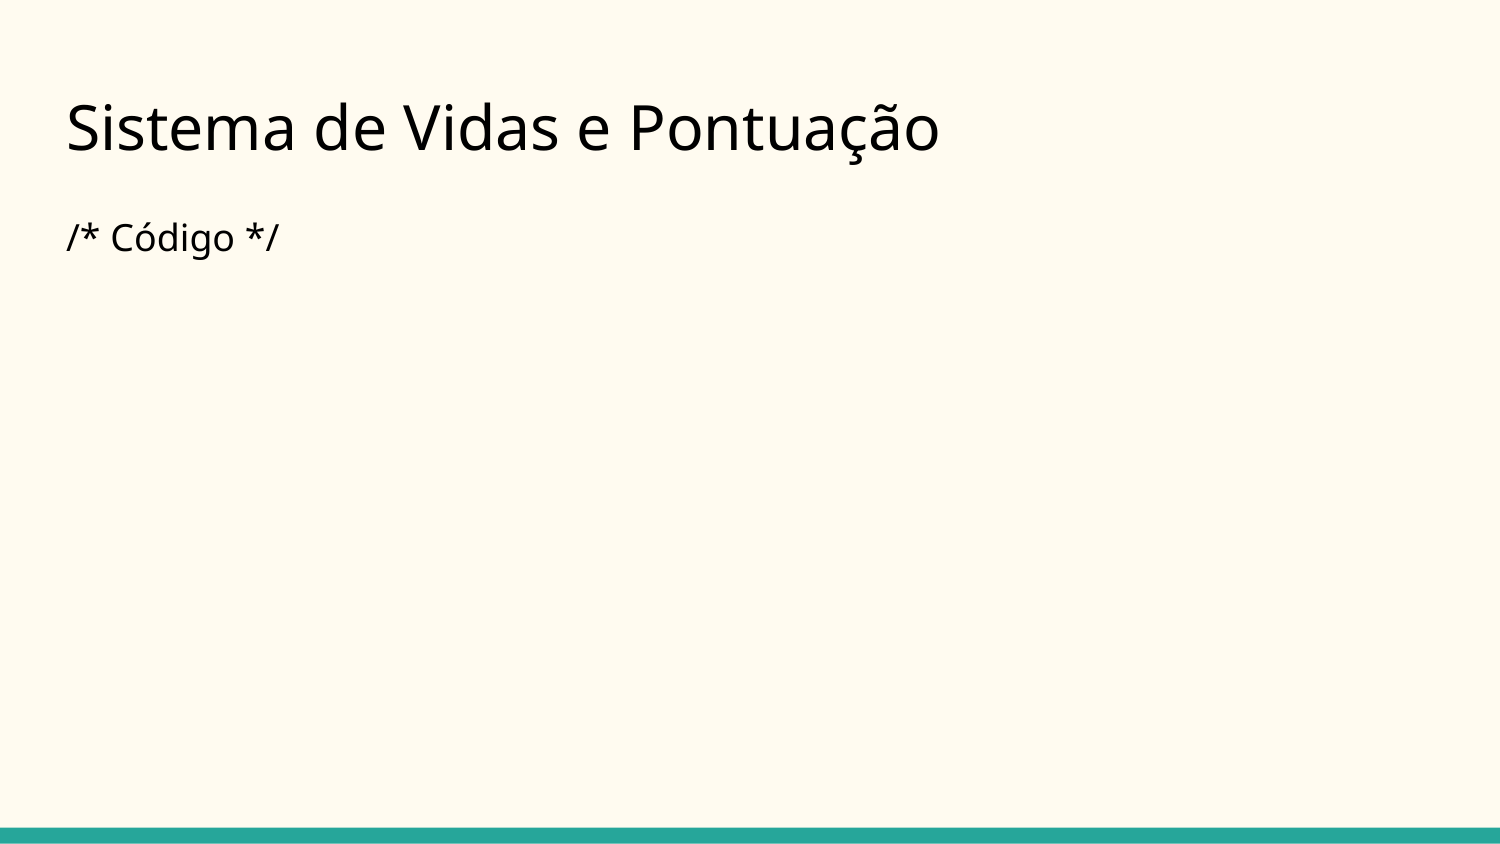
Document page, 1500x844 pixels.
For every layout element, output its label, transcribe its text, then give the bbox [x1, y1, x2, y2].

list /* Código */ [51, 192, 1449, 750]
title Sistema de Vidas e Pontuação [51, 72, 1449, 174]
